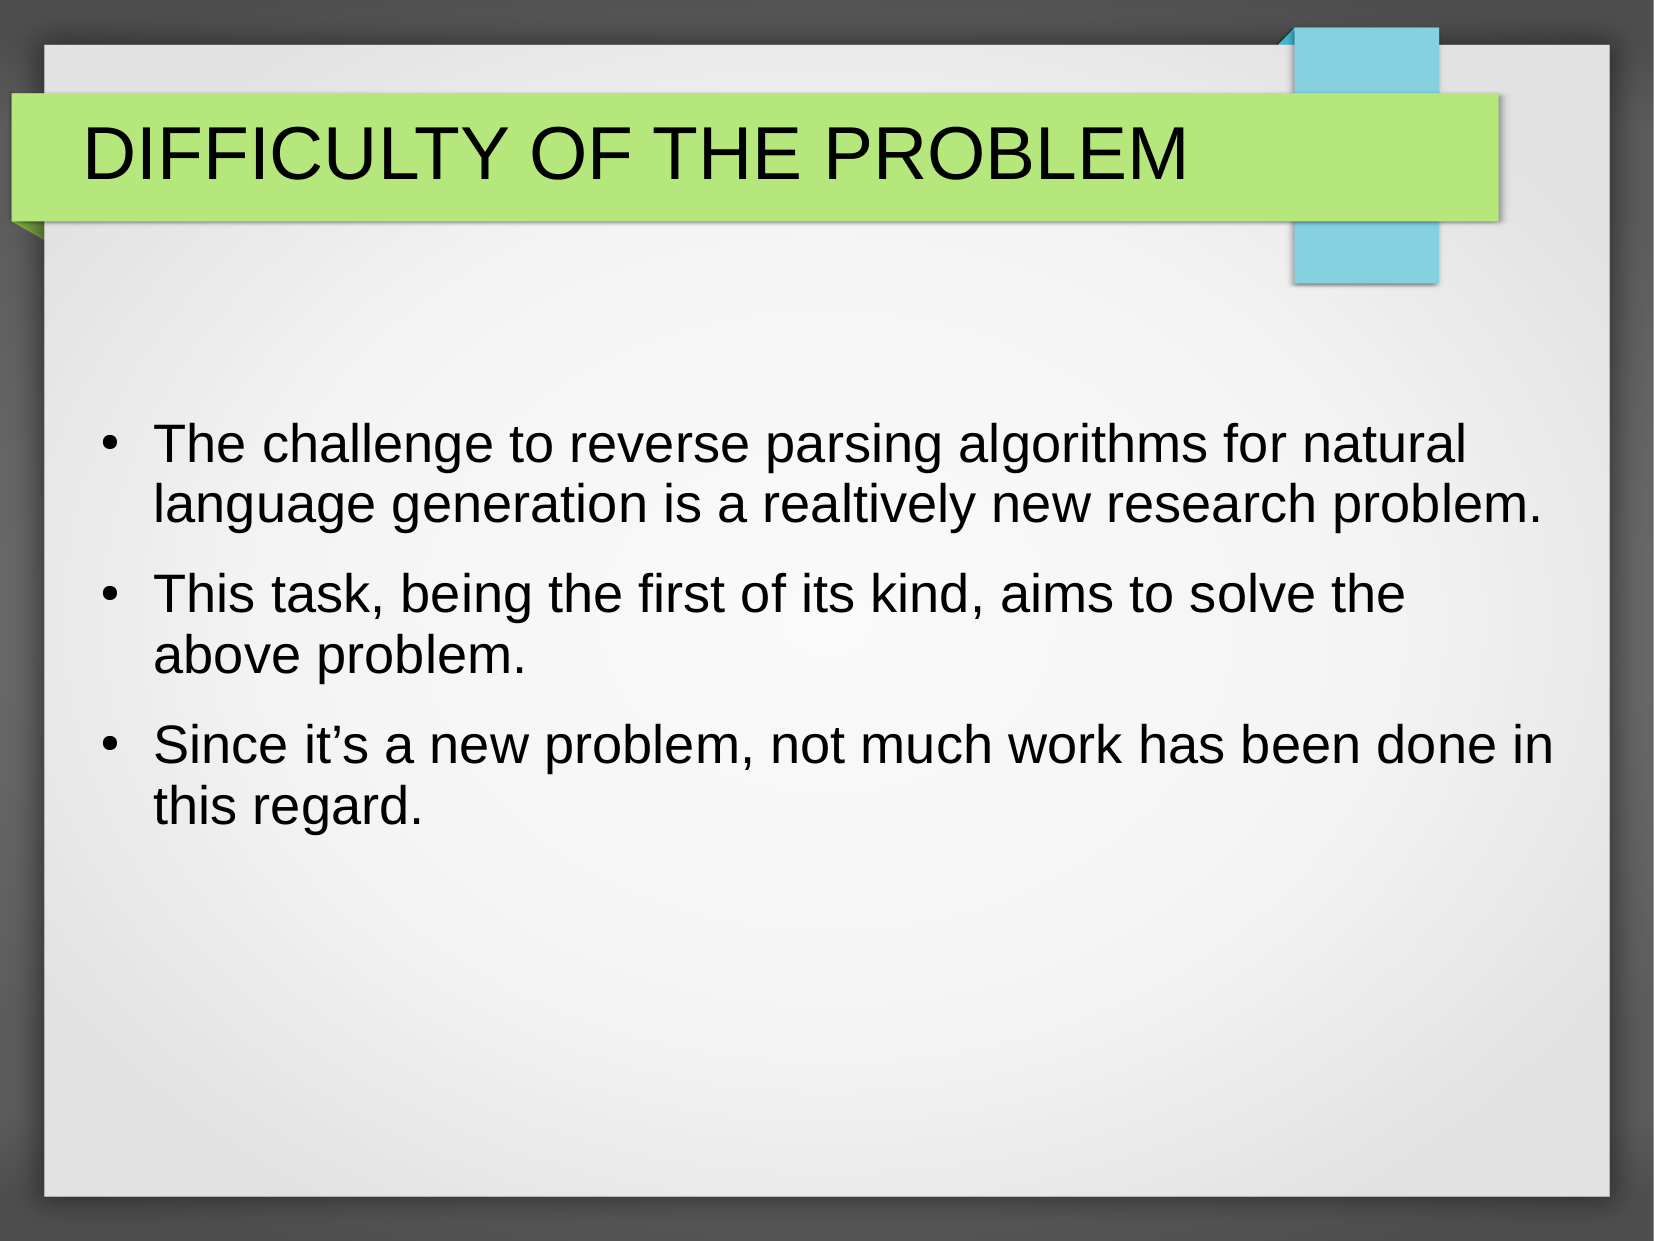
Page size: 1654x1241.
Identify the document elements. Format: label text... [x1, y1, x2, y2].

list The challenge to reverse parsing algorithms for natural language generation is a realtively new research problem. This task, being the first of its kind, aims to solve the above problem. Since it’s a new problem, not much work has been done in this regard. [82, 413, 1571, 1133]
title DIFFICULTY OF THE PROBLEM [82, 94, 1264, 213]
picture [0, 0, 1654, 1241]
